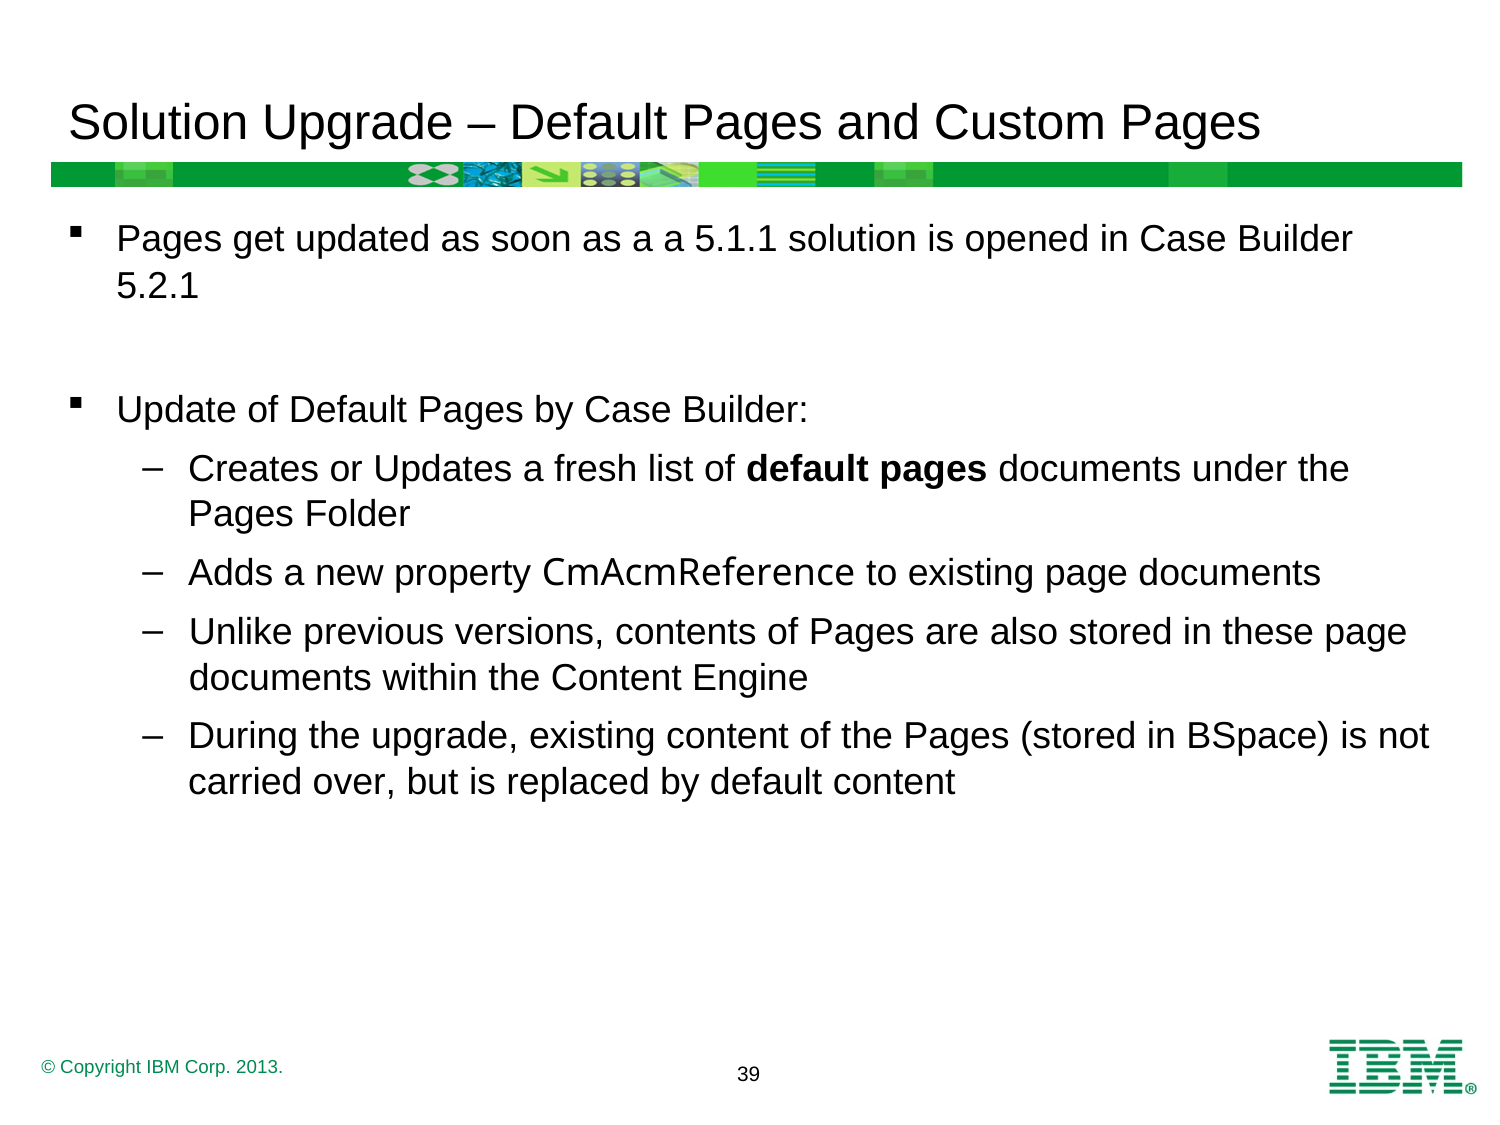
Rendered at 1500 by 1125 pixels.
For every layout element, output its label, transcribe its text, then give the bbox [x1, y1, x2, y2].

title Solution Upgrade – Default Pages and Custom Pages [53, 80, 1465, 157]
picture [1327, 1037, 1479, 1096]
picture [50, 161, 1463, 189]
list Pages get updated as soon as a a 5.1.1 solution is opened in Case Builder 5.2.1 Update of Default Pages by Case Builder: Creates or Updates a fresh list of default pages documents under the Pages Folder Adds a new property CmAcmReference to existing page documents Unlike previous versions, contents of Pages are also stored in these page documents within the Content Engine During the upgrade, existing content of the Pages (stored in BSpace) is not carried over, but is replaced by default content [52, 204, 1456, 999]
